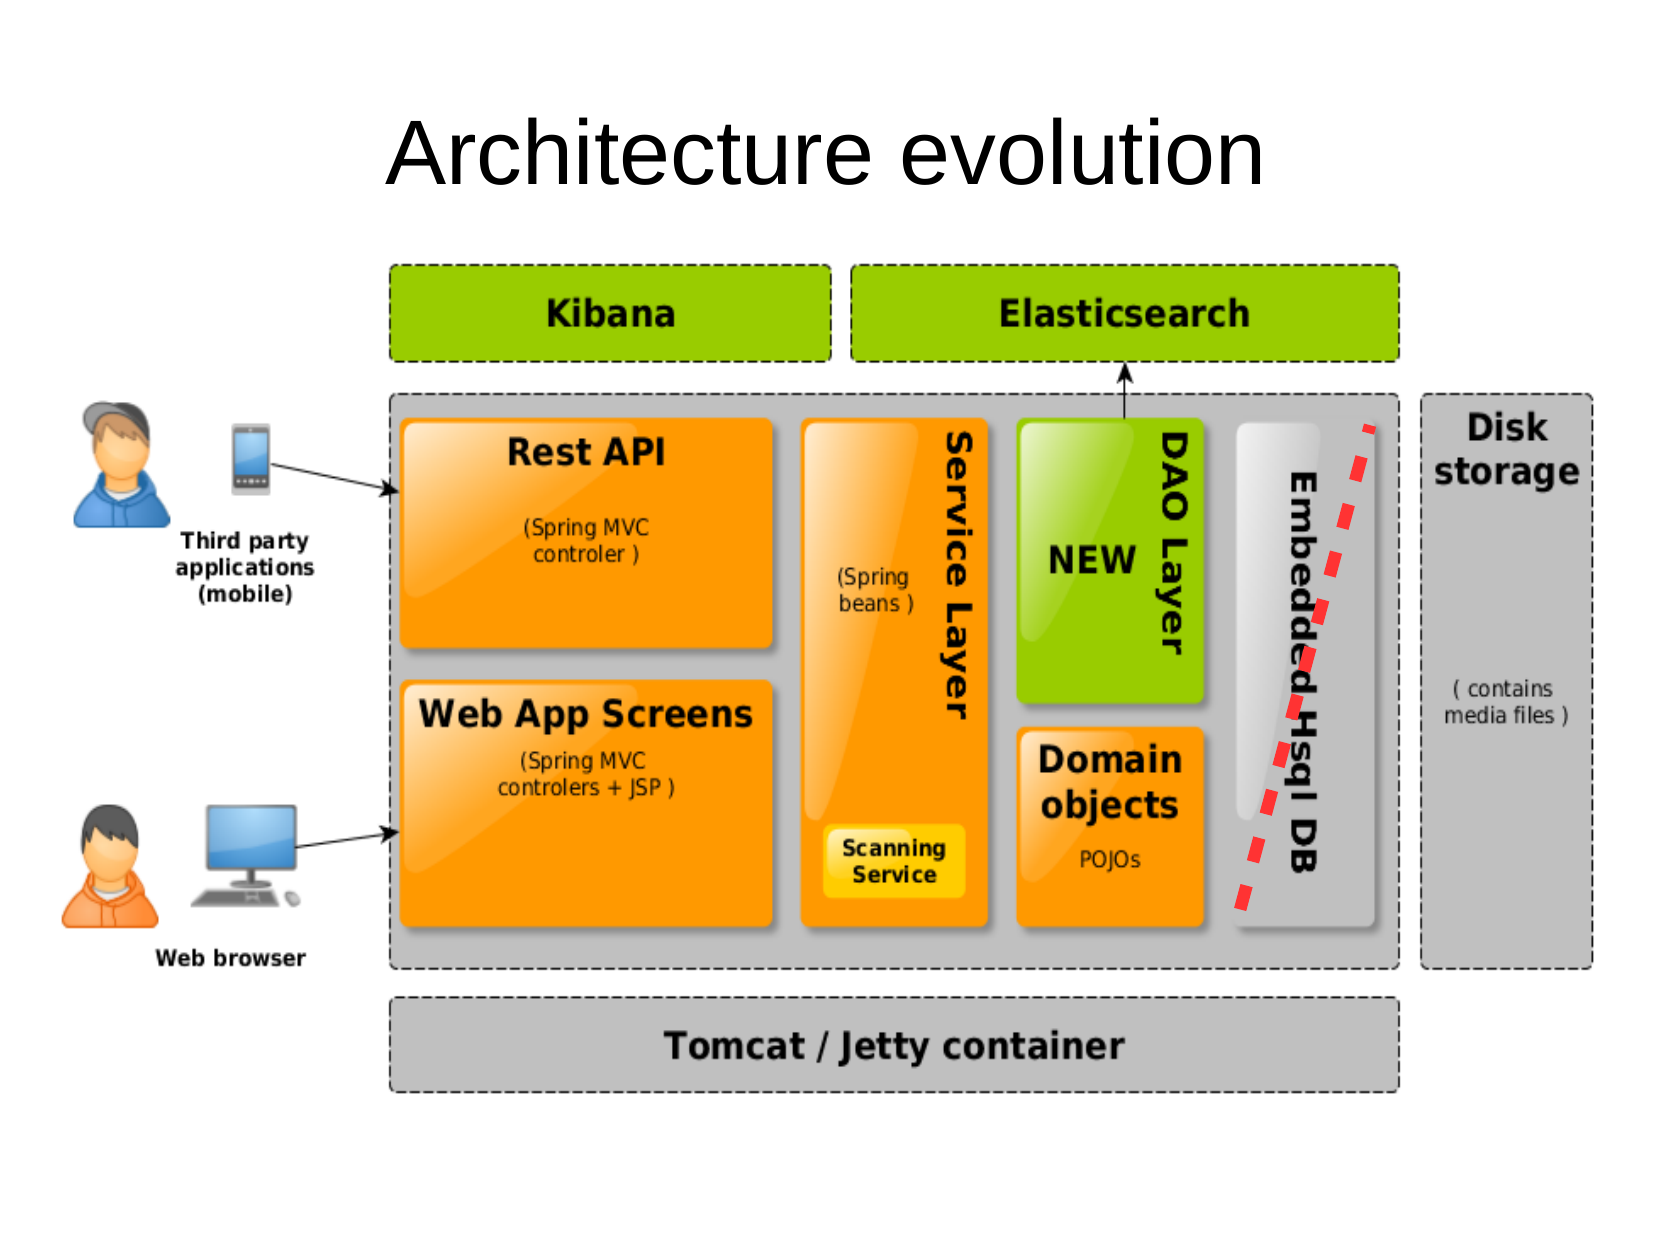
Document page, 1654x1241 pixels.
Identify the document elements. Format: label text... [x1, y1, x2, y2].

title Architecture evolution [82, 49, 1571, 236]
picture [35, 236, 1619, 1123]
